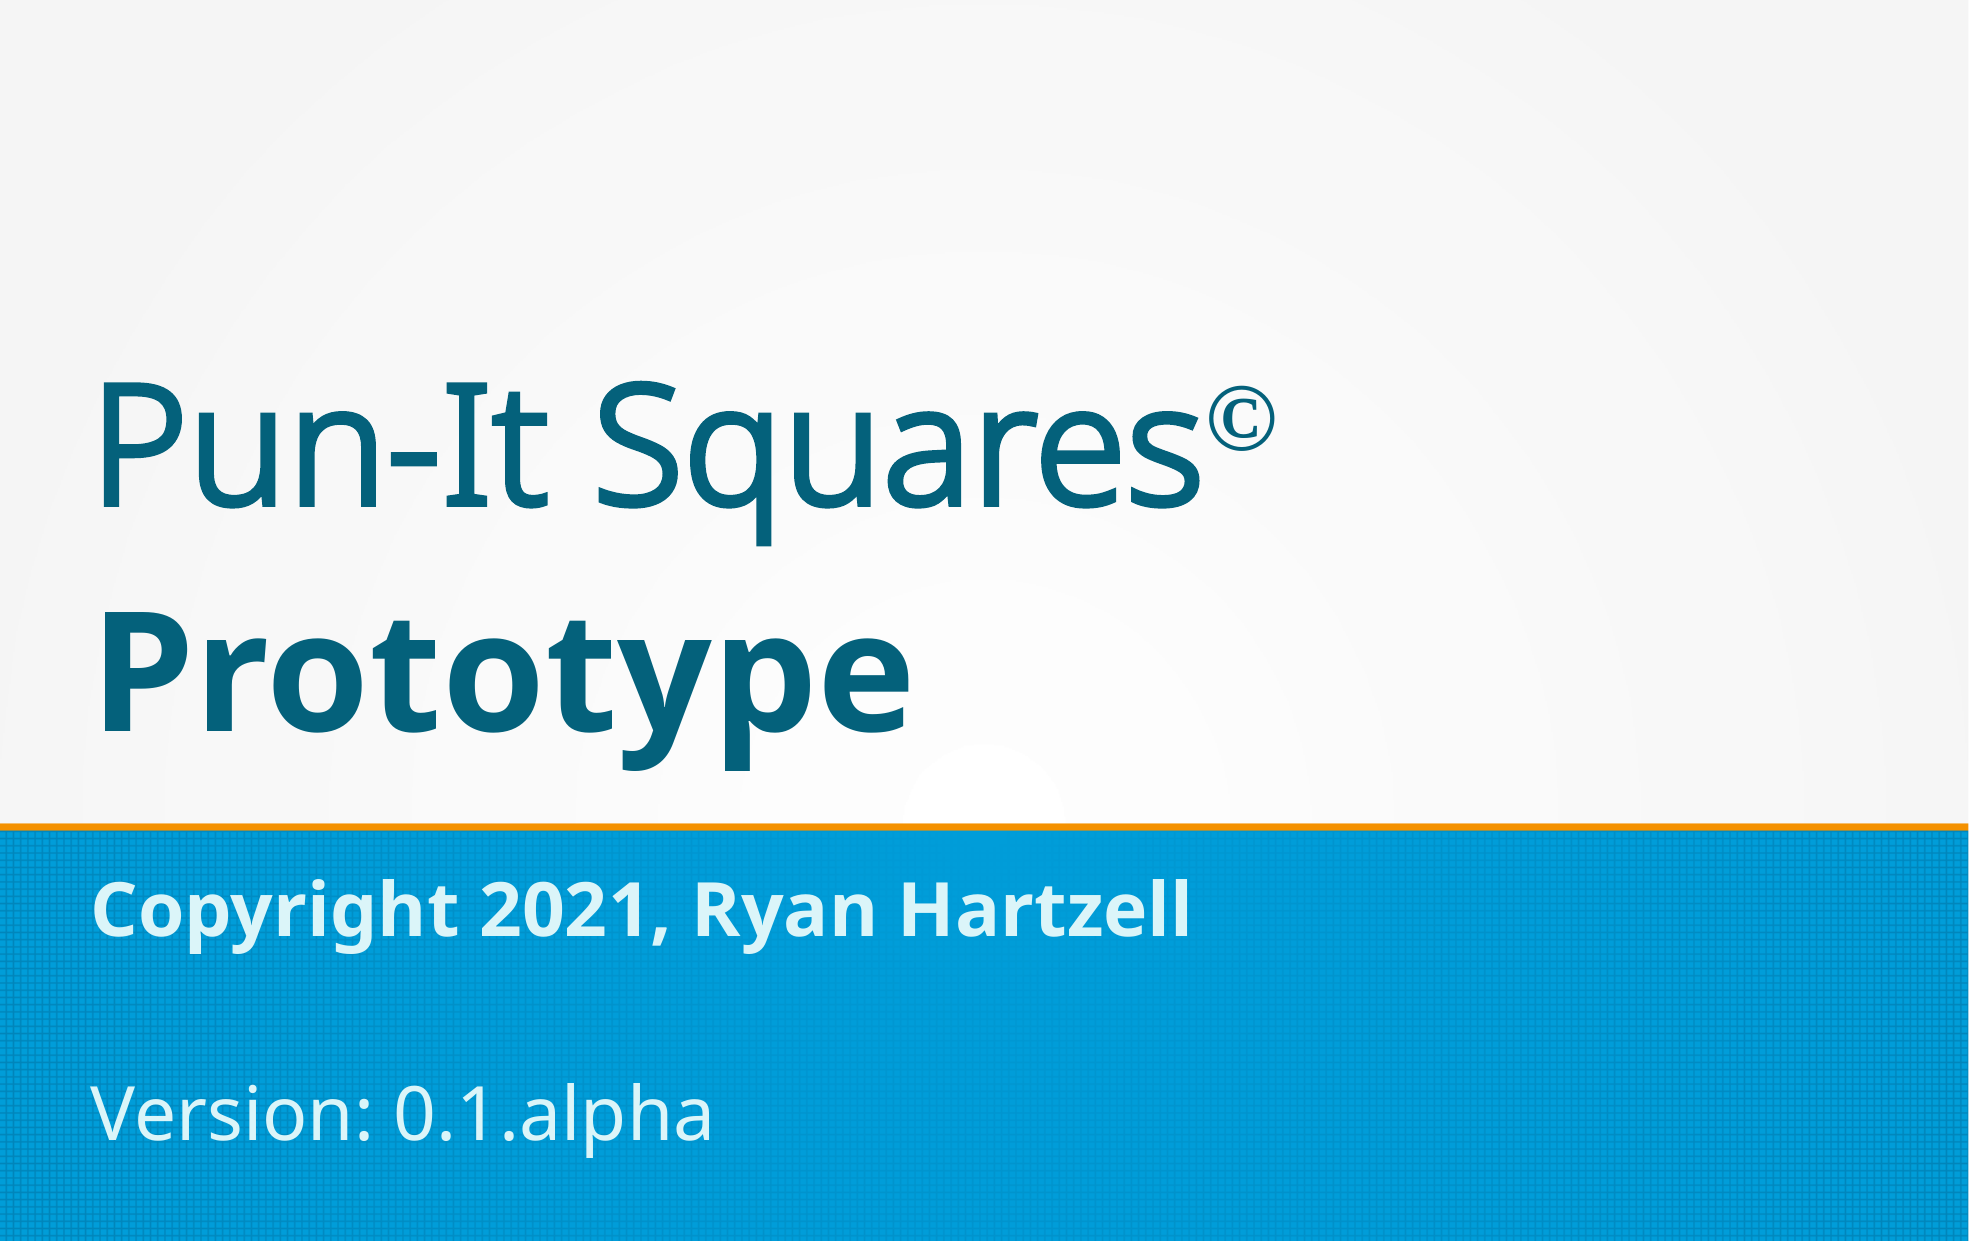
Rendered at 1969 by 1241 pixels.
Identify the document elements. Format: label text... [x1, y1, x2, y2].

subtitle Copyright 2021, Ryan Hartzell Version: 0.1.alpha [90, 855, 1861, 1118]
picture [0, 0, 1969, 830]
title Pun-It Squares© Prototype [90, 49, 1862, 781]
